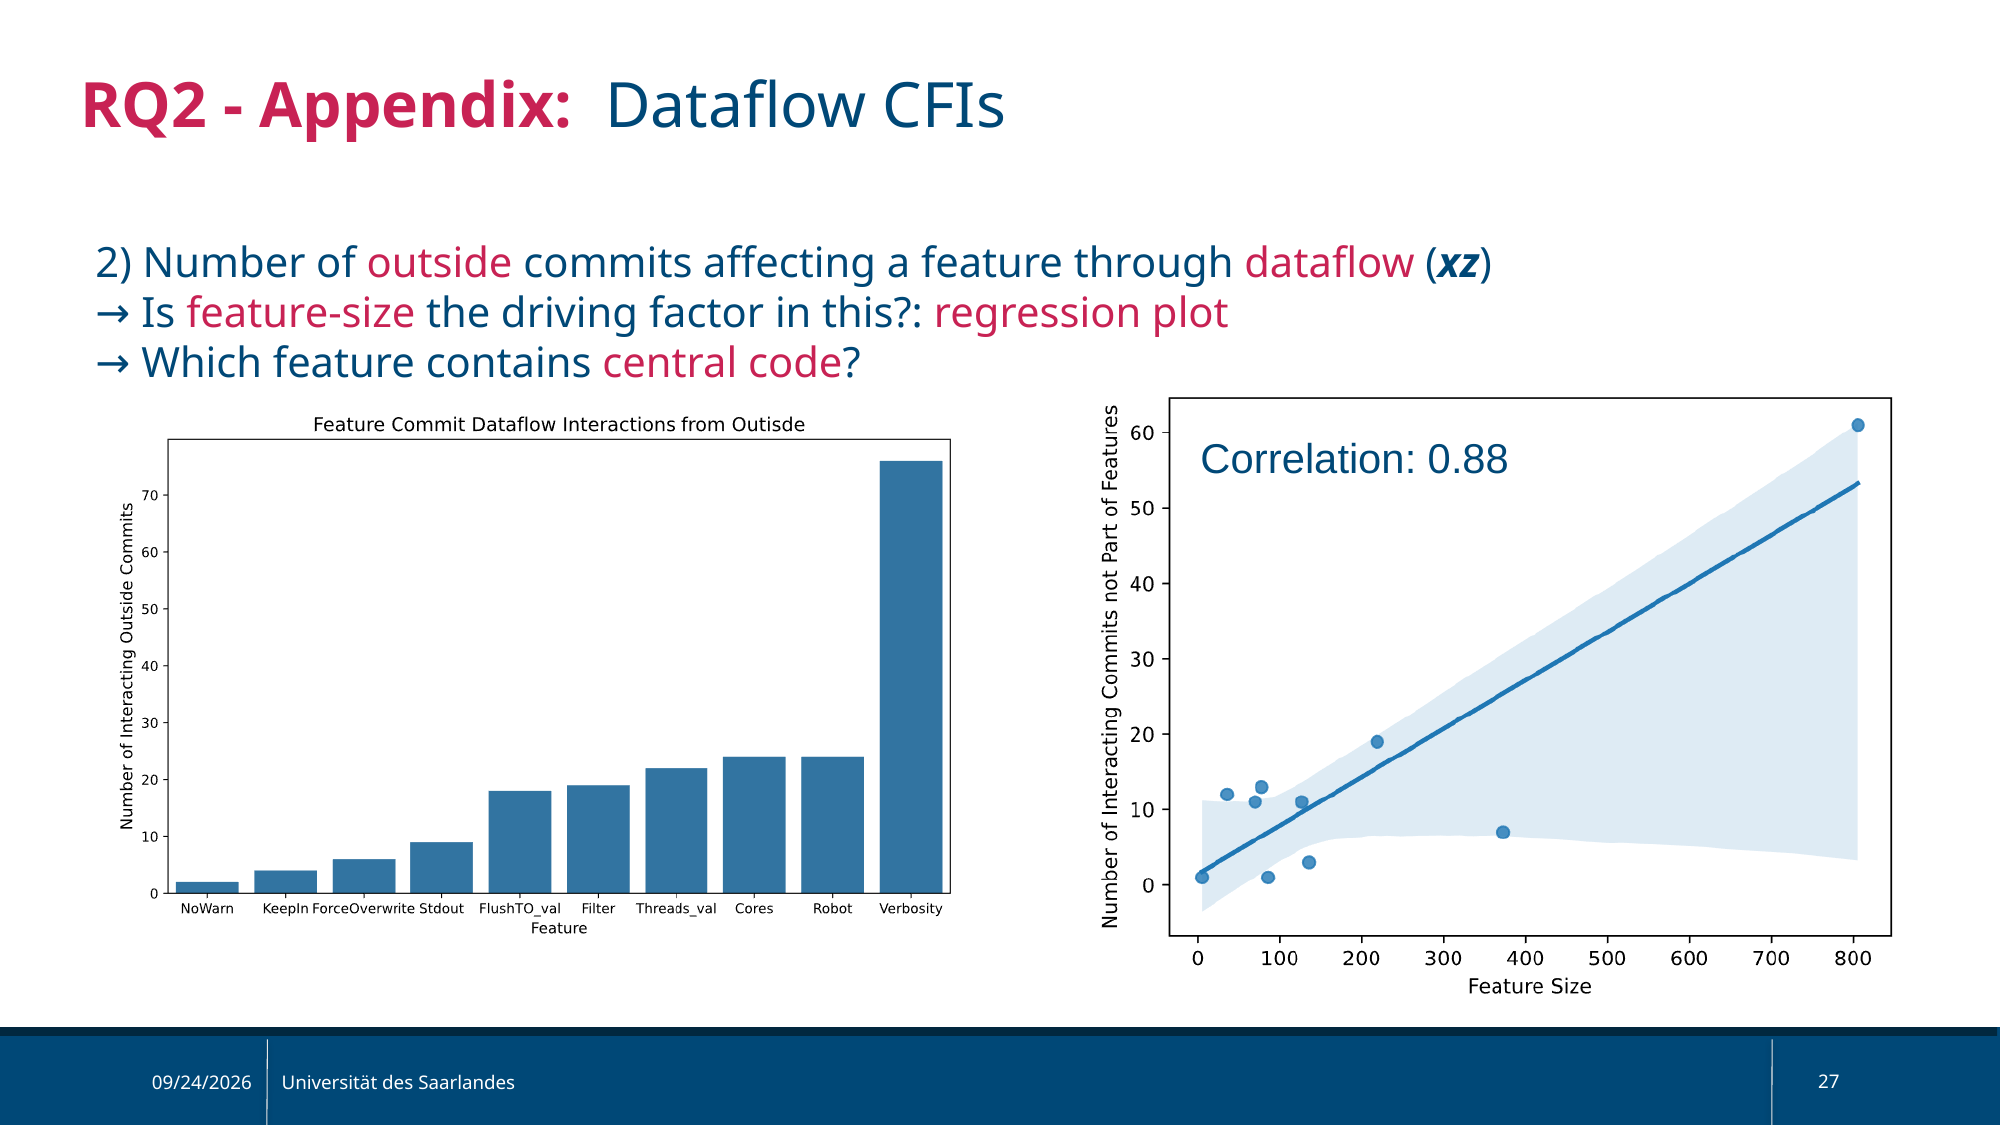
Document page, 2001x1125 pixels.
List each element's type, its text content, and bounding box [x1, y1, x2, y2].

list 09/22/2023 [810, 57, 1521, 170]
text_box 09/22/2023 [65, 1053, 266, 1113]
text_box Correlation: 0.88 [1185, 428, 1677, 528]
list <number> [65, 57, 776, 111]
text_box Universität des Saarlandes [266, 1052, 1741, 1113]
text_box <number> [1803, 1052, 2000, 1113]
picture [1096, 392, 1896, 1001]
list RQ2 - Appendix: Dataflow CFIs [65, 57, 810, 170]
picture [118, 413, 956, 936]
list 2) Number of outside commits affecting a feature through dataflow (xz) → Is feature-size the driving factor in this?: regression plot → Which feature contains central code? [59, 178, 1654, 886]
